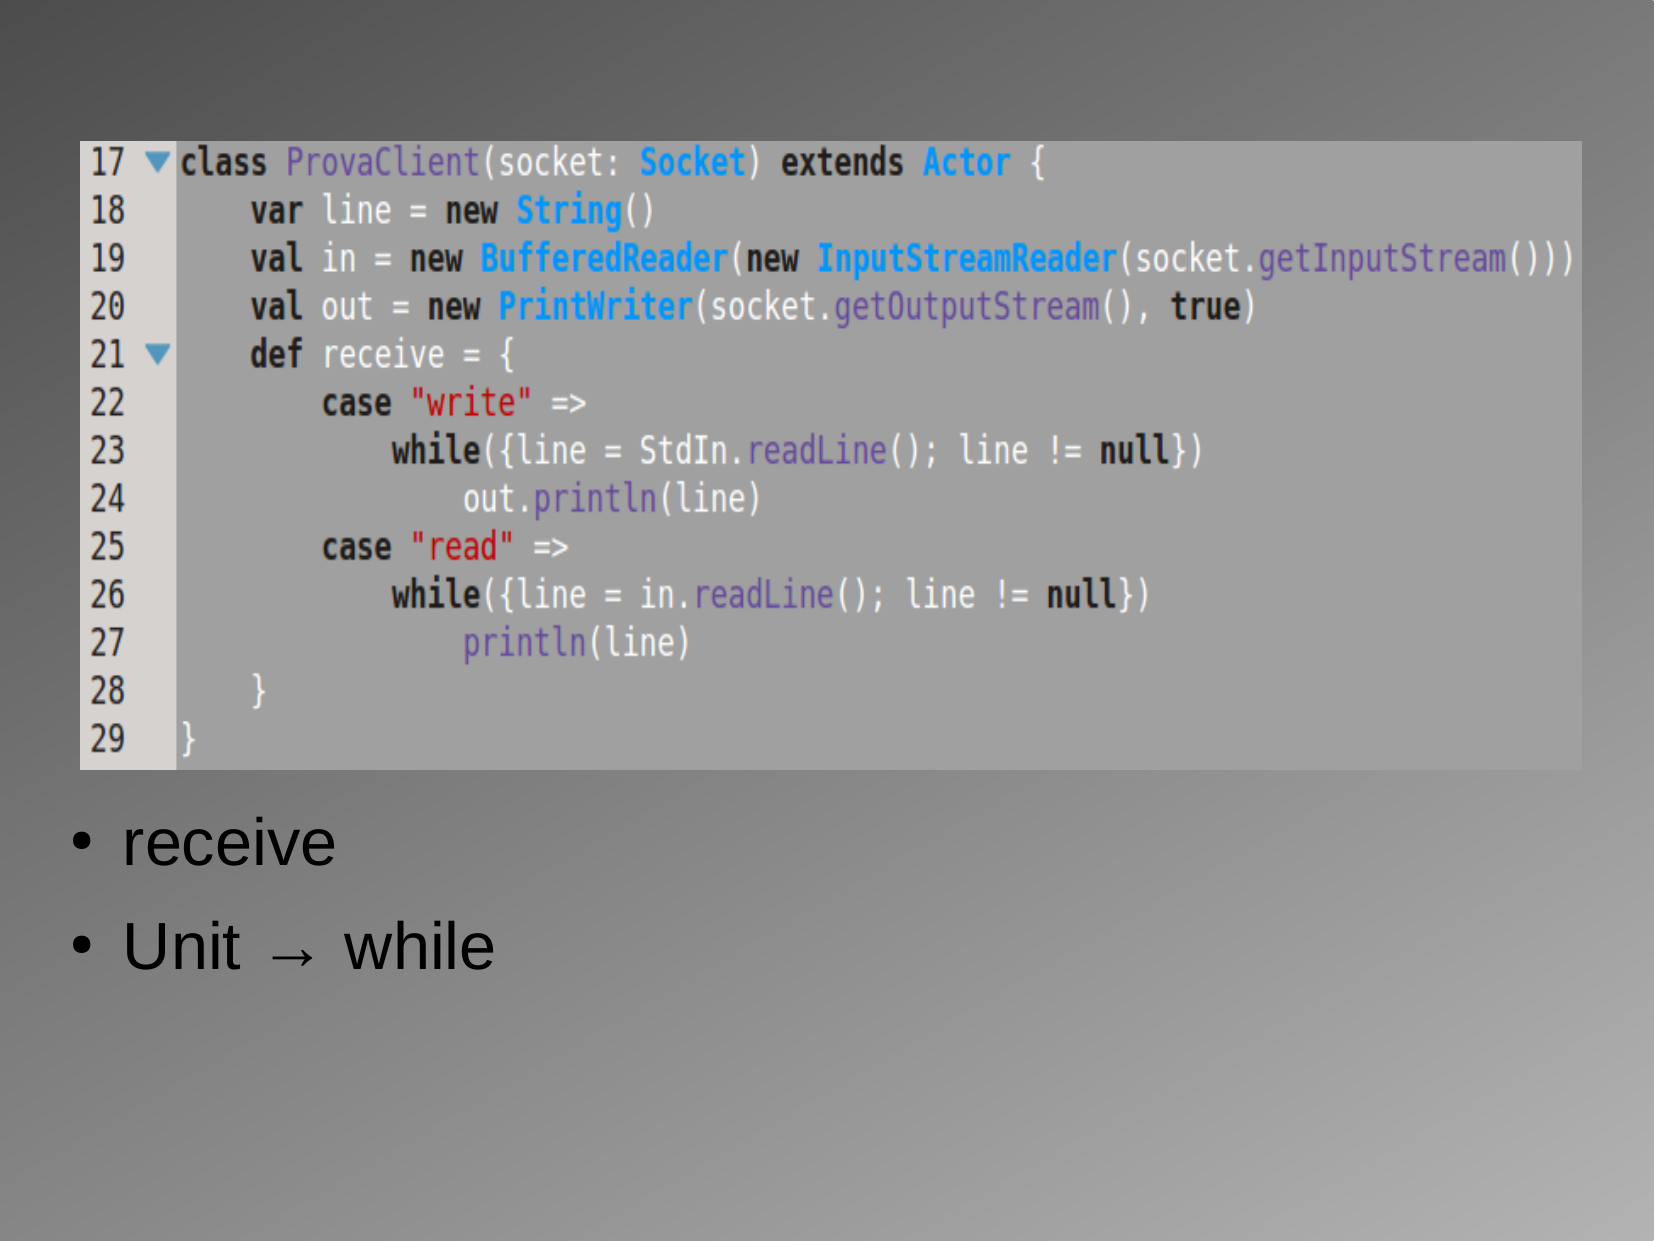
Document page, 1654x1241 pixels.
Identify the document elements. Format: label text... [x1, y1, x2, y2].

list receive Unit → while [52, 804, 1545, 1241]
picture [80, 141, 1582, 770]
